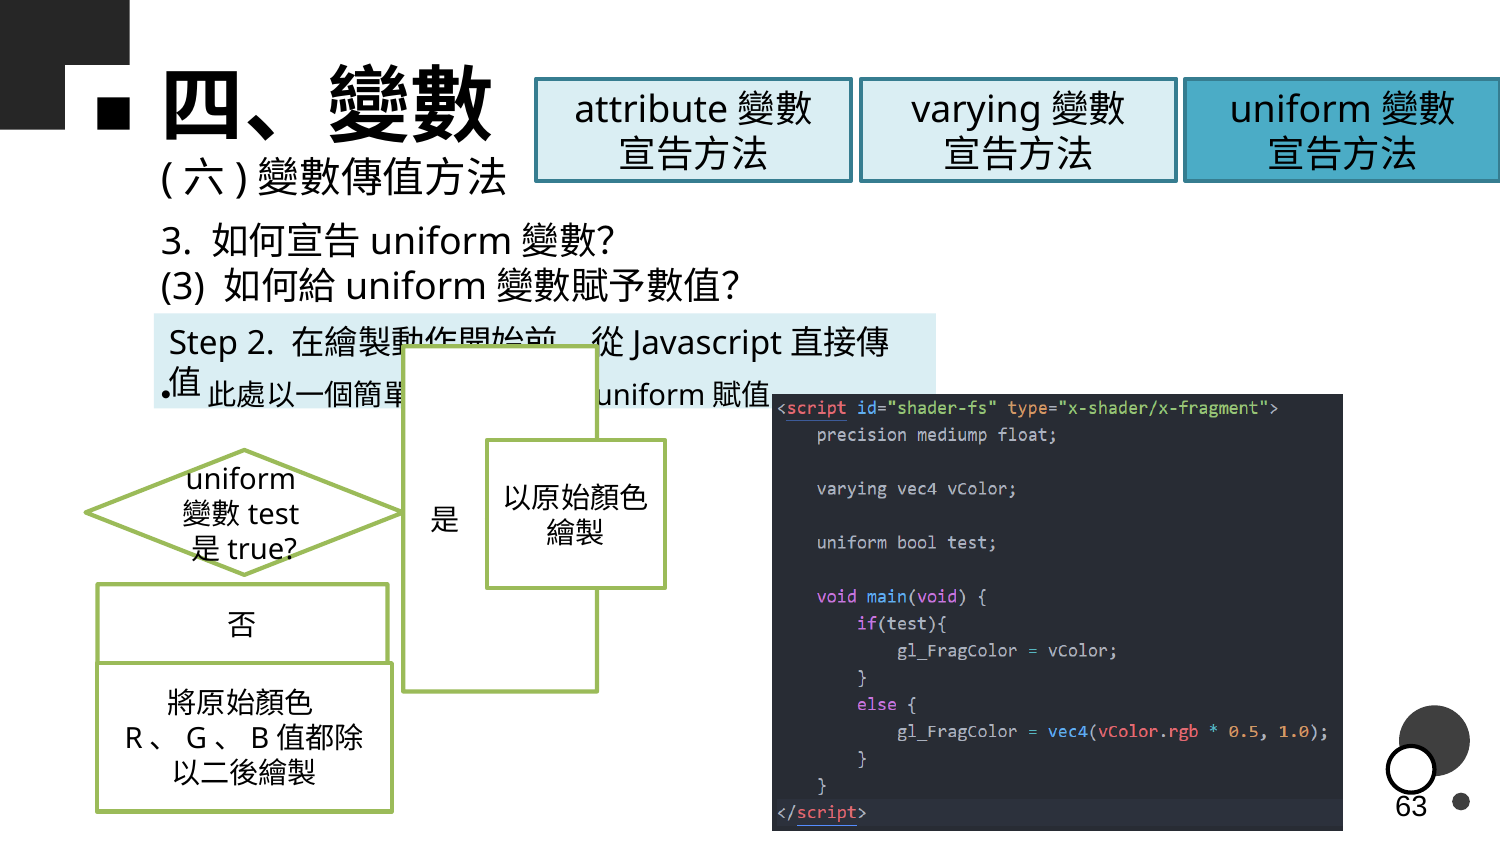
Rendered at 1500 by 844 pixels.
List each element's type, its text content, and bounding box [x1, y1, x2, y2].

text_box 將原始顏色R、G、B值都除以二後繪製 [96, 663, 392, 812]
text_box 此處以一個簡單的案例來示範uniform賦值 [597, 369, 1280, 420]
text_box [97, 97, 130, 130]
text_box Step 2. 在繪製動作開始前，從Javascript直接傳值 [153, 313, 936, 369]
picture [772, 394, 1343, 831]
text_box 3. 如何宣告uniform變數？ (3) 如何給uniform變數賦予數值？ [145, 209, 1486, 315]
slide_number <number> [1343, 782, 1443, 827]
text_box 以原始顏色繪製 [486, 439, 665, 589]
text_box (六)變數傳值方法 [145, 143, 820, 209]
text_box [1387, 705, 1470, 782]
text_box 是 [403, 346, 597, 692]
title 四、變數 [145, 32, 845, 143]
text_box [1452, 792, 1470, 811]
text_box [0, 0, 130, 130]
text_box 此處以一個簡單的案例來示範uniform賦值 [145, 369, 403, 420]
text_box varying變數 宣告方法 [861, 78, 1177, 181]
text_box uniform變數test是true? [85, 449, 403, 575]
text_box 否 [97, 584, 388, 663]
text_box uniform變數 宣告方法 [1185, 78, 1500, 181]
text_box attribute變數 宣告方法 [535, 78, 852, 181]
